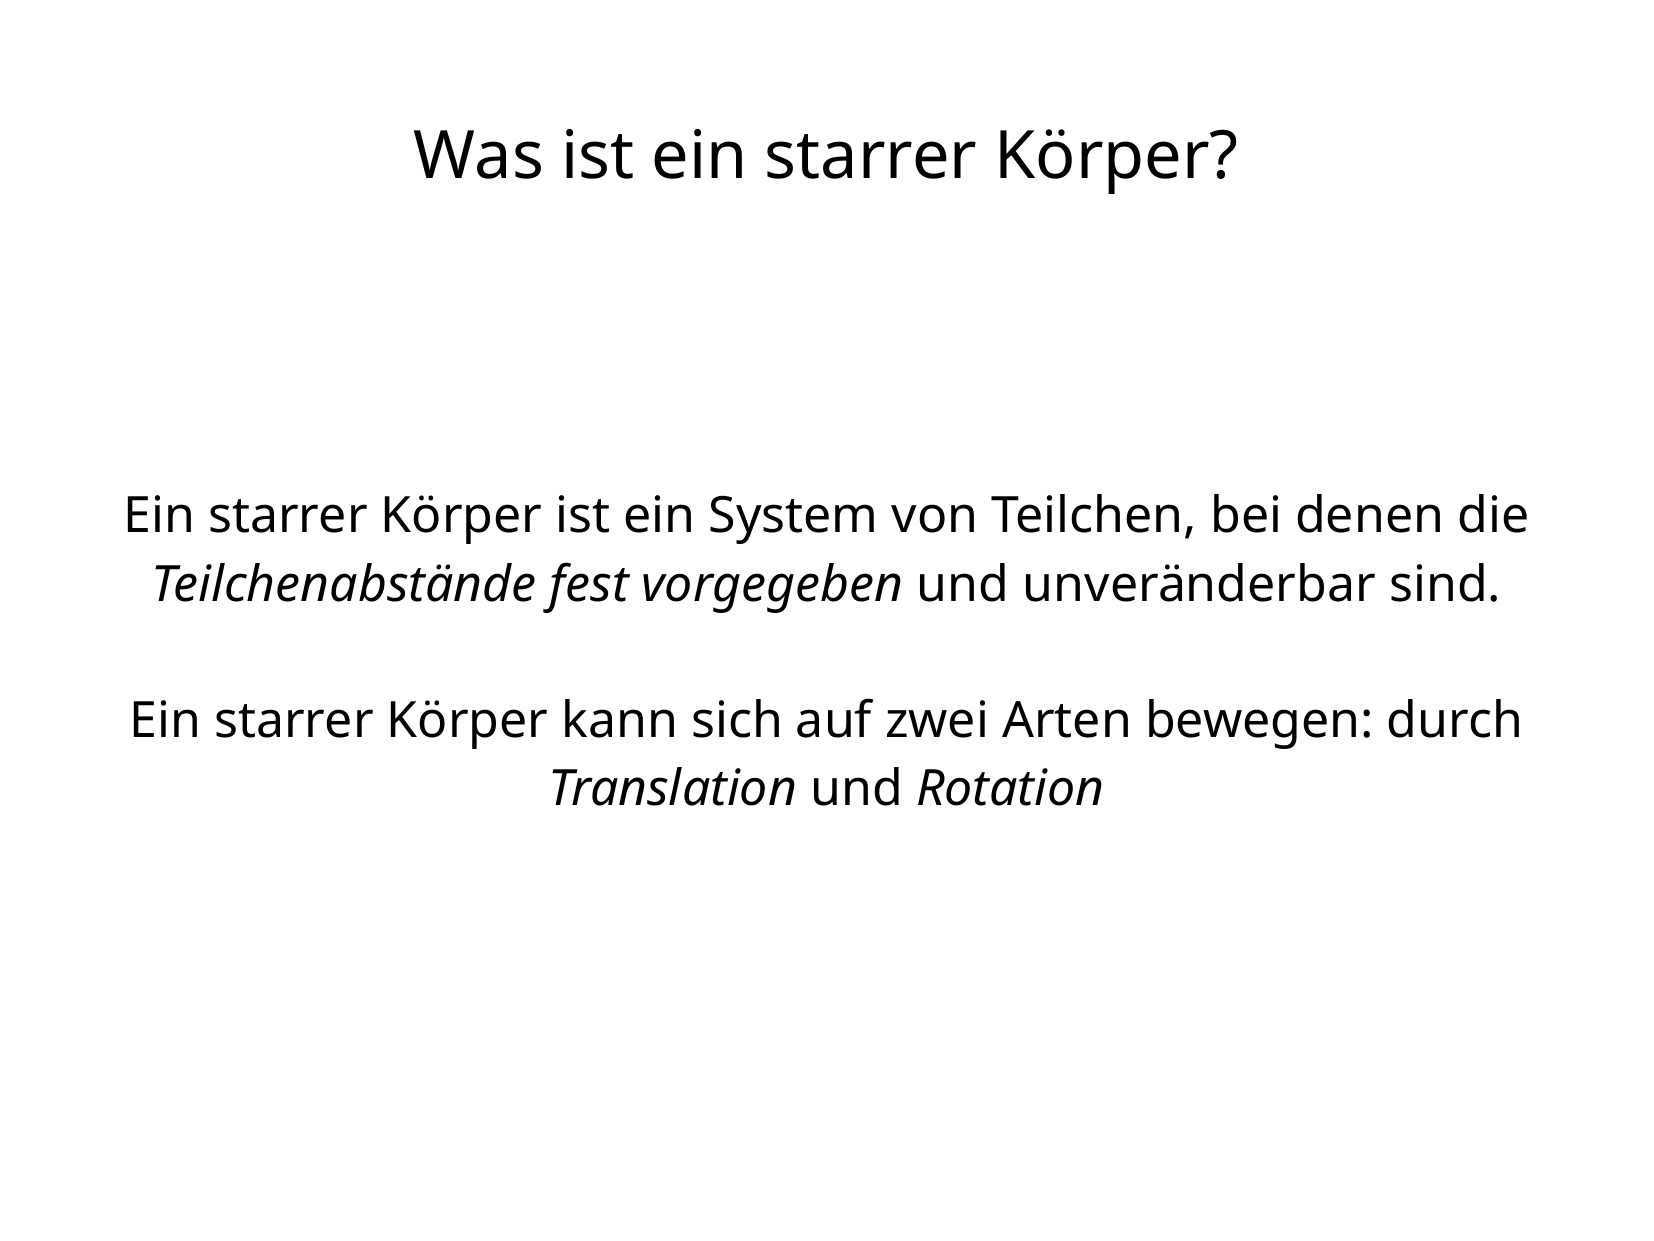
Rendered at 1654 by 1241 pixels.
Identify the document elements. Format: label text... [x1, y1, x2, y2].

subtitle Ein starrer Körper ist ein System von Teilchen, bei denen die Teilchenabstände fest vorgegeben und unveränderbar sind. Ein starrer Körper kann sich auf zwei Arten bewegen: durch Translation und Rotation [82, 290, 1571, 1010]
title Was ist ein starrer Körper? [82, 49, 1571, 257]
